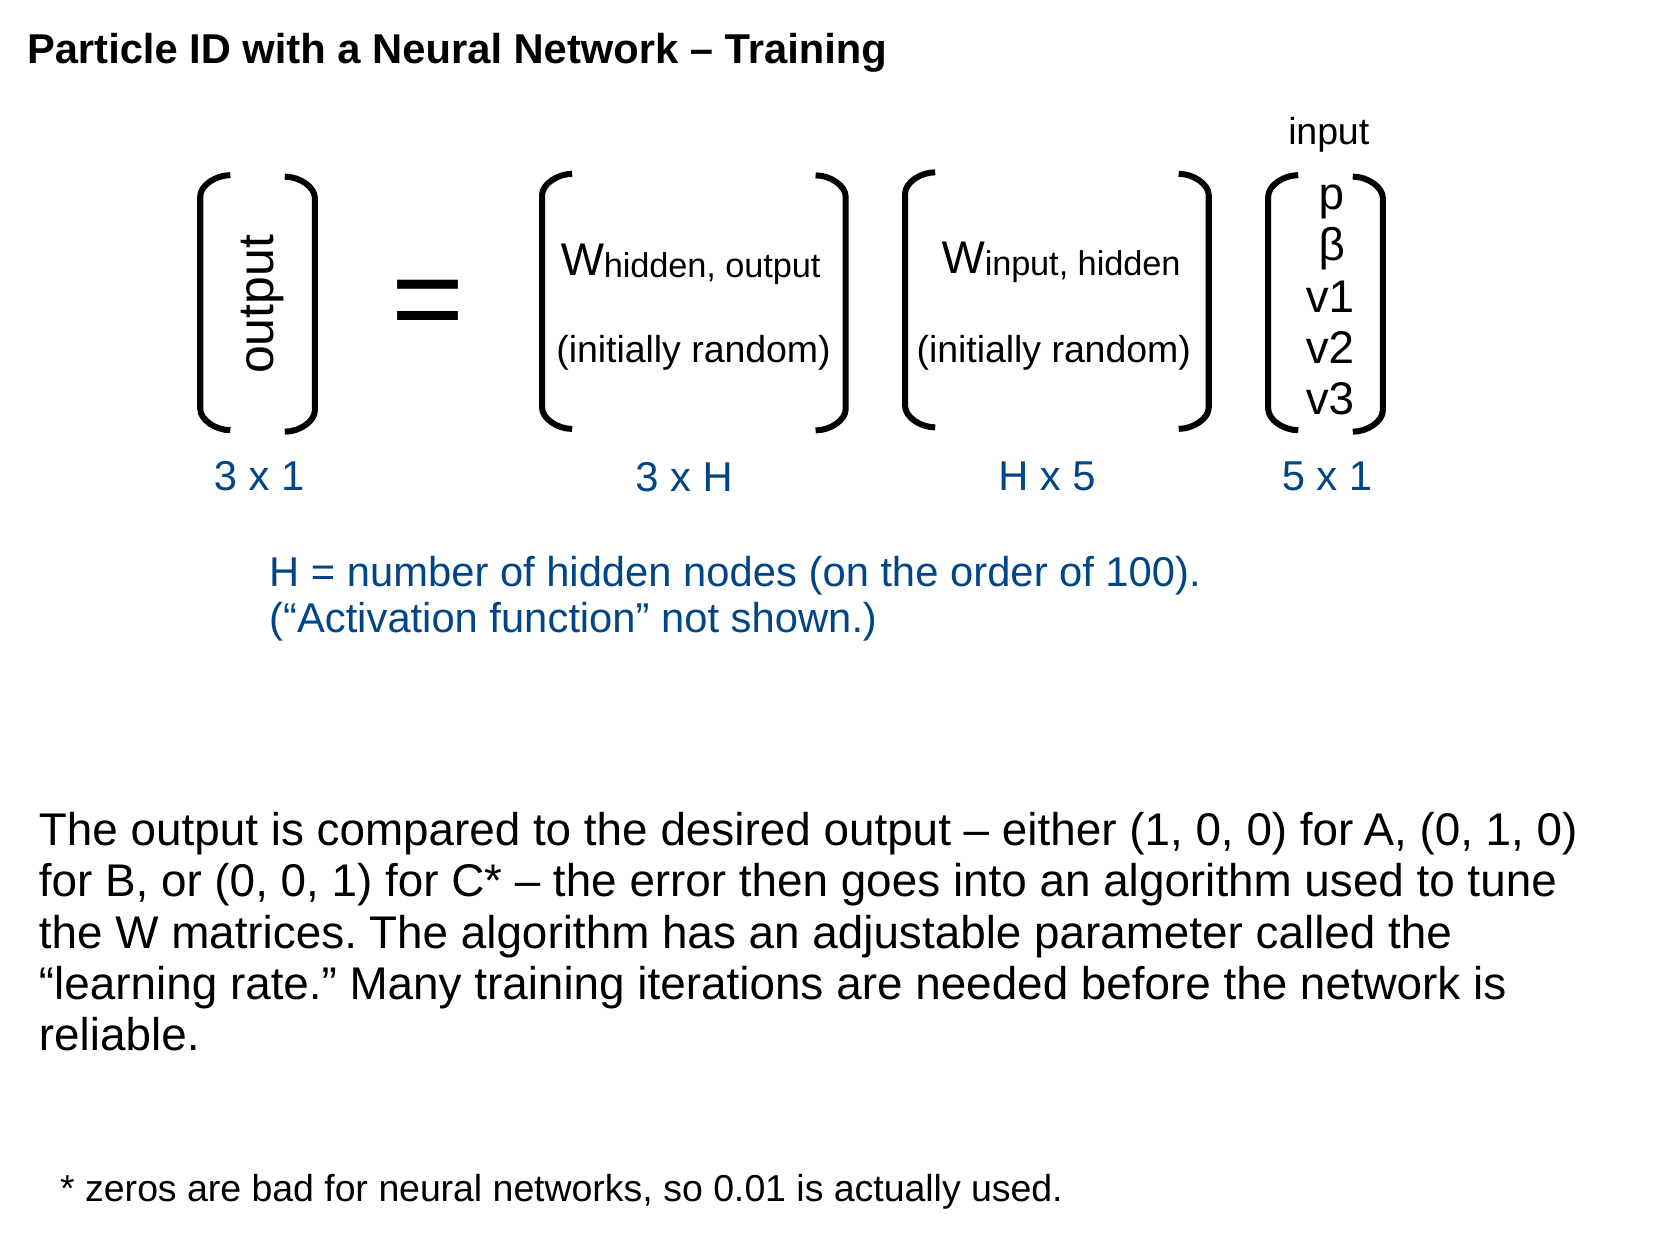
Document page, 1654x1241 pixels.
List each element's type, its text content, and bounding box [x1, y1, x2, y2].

text_box H = number of hidden nodes (on the order of 100). (“Activation function” not shown.) [254, 541, 1381, 649]
text_box The output is compared to the desired output – either (1, 0, 0) for A, (0, 1, 0) for B, or (0, 0, 1) for C* – the error then goes into an algorithm used to tune the W matrices. The algorithm has an adjustable parameter called the “learning rate.” Many training iterations are needed before the network is reliable. [24, 796, 1621, 1068]
text_box 5 x 1 [1267, 445, 1418, 507]
text_box Particle ID with a Neural Network – Training [12, 18, 1516, 80]
text_box p β v1 v2 v3 [1291, 160, 1434, 450]
text_box (initially random) [901, 321, 1232, 379]
text_box output [220, 169, 310, 389]
text_box input [1273, 103, 1424, 160]
text_box 3 x 1 [199, 445, 350, 507]
text_box = [376, 220, 572, 376]
text_box Winput, hidden [926, 225, 1197, 321]
text_box H x 5 [983, 445, 1134, 507]
text_box Whidden, output [572, 226, 846, 321]
text_box 3 x H [620, 446, 771, 508]
text_box * zeros are bad for neural networks, so 0.01 is actually used. [45, 1160, 1126, 1218]
text_box (initially random) [541, 321, 872, 379]
